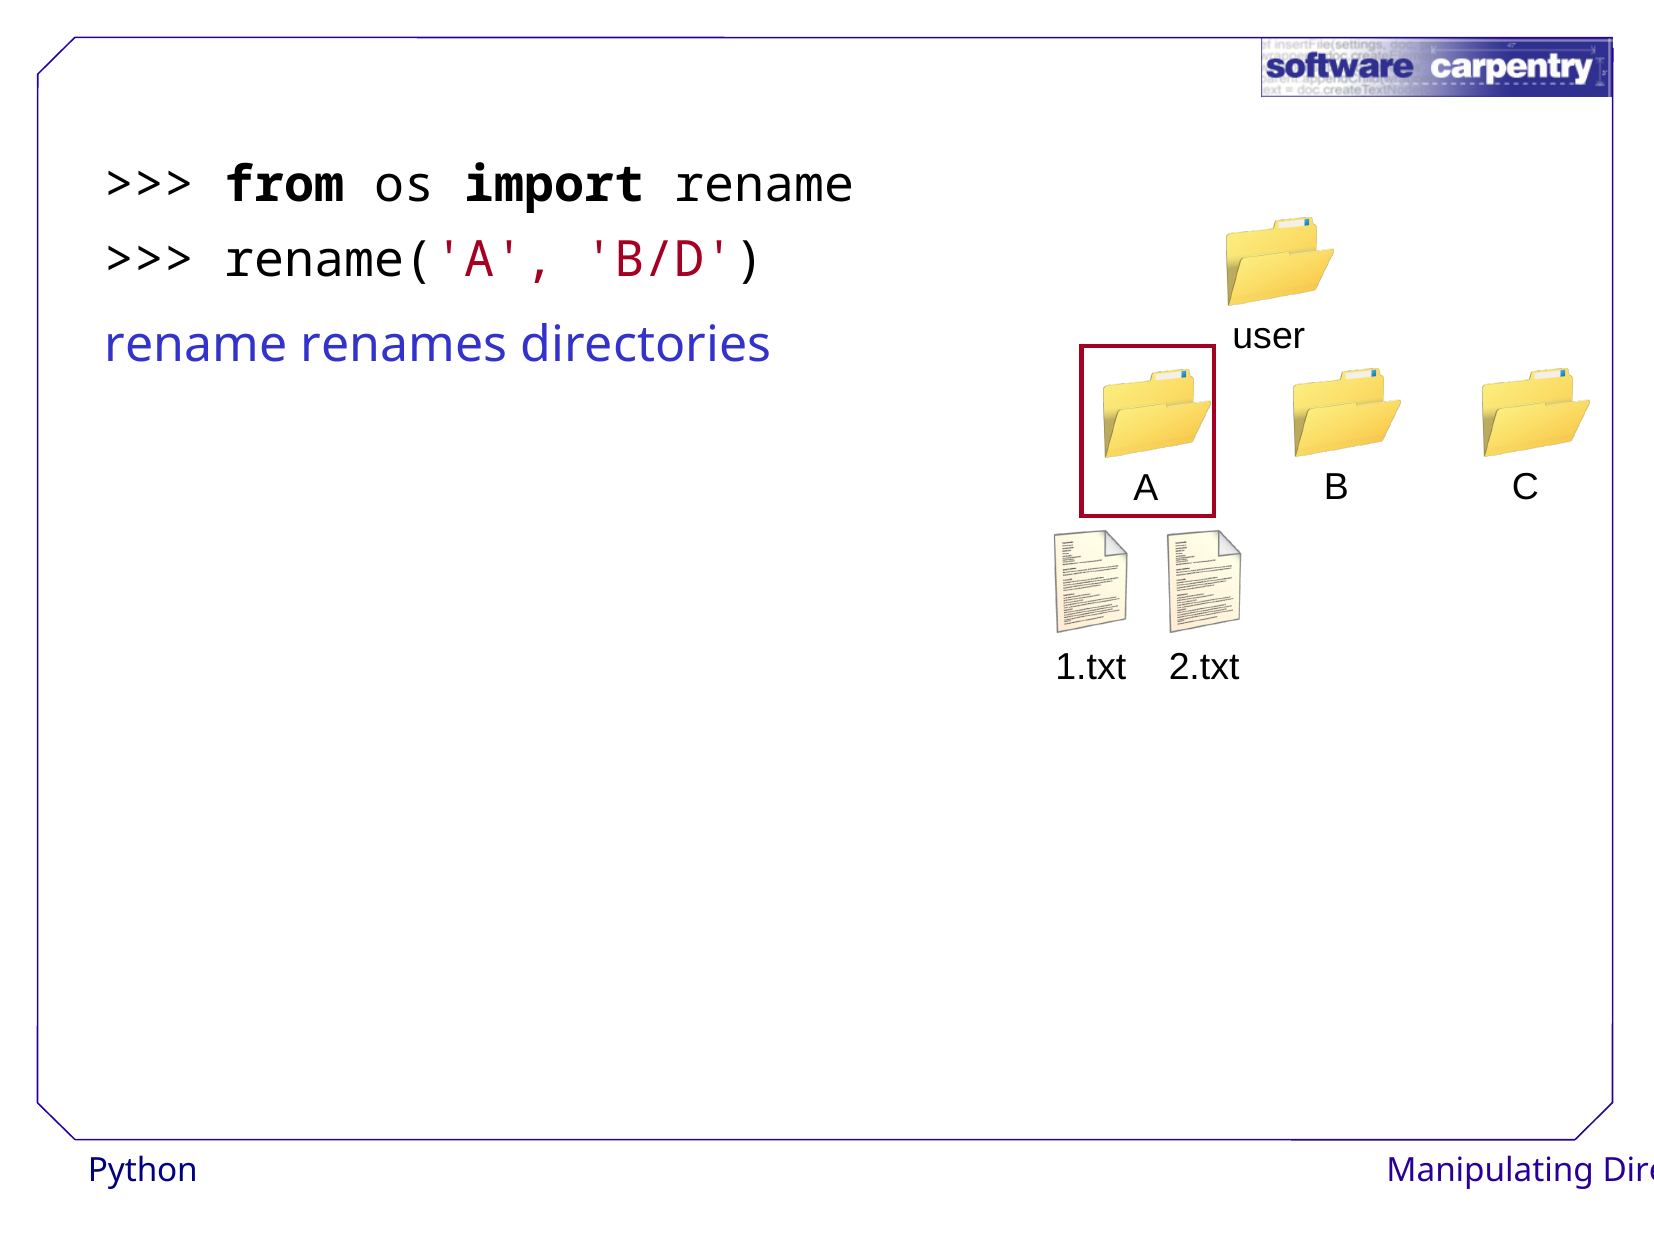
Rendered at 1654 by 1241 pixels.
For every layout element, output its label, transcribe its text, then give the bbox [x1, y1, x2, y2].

picture [1034, 523, 1262, 638]
text_box 1.txt [1040, 638, 1142, 696]
picture [1478, 354, 1594, 470]
picture [1222, 203, 1338, 319]
picture [1099, 355, 1212, 471]
picture [1289, 354, 1405, 470]
text_box A [1118, 471, 1174, 514]
text_box C [1497, 470, 1554, 516]
text_box >>> from os import rename >>> rename('A', 'B/D') [89, 128, 1512, 1037]
text_box 2.txt [1153, 638, 1255, 696]
picture [1261, 39, 1613, 97]
text_box rename renames directories [89, 289, 809, 384]
text_box B [1309, 470, 1364, 516]
text_box user [1217, 307, 1321, 365]
